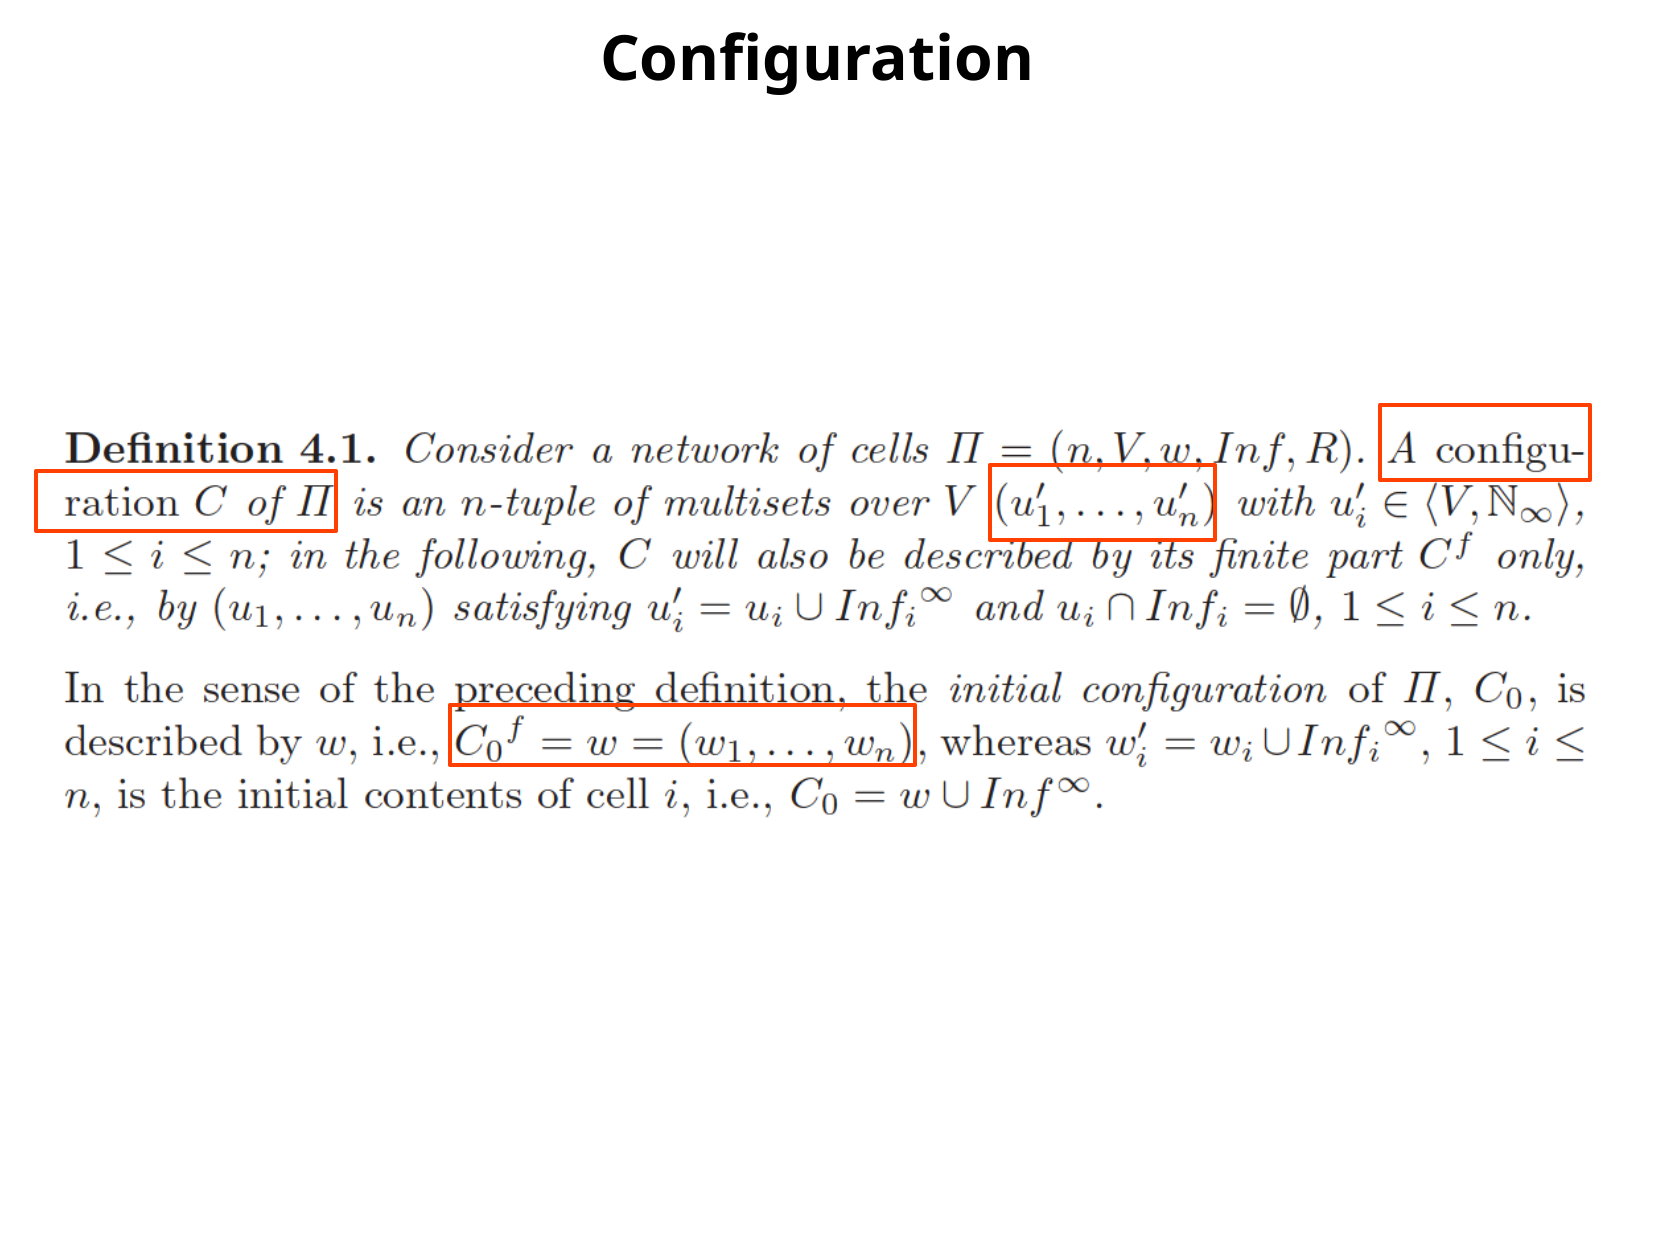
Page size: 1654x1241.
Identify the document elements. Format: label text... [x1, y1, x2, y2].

picture [1382, 410, 1588, 478]
picture [59, 410, 1623, 828]
text_box Configuration [164, 5, 1470, 104]
picture [59, 473, 334, 529]
